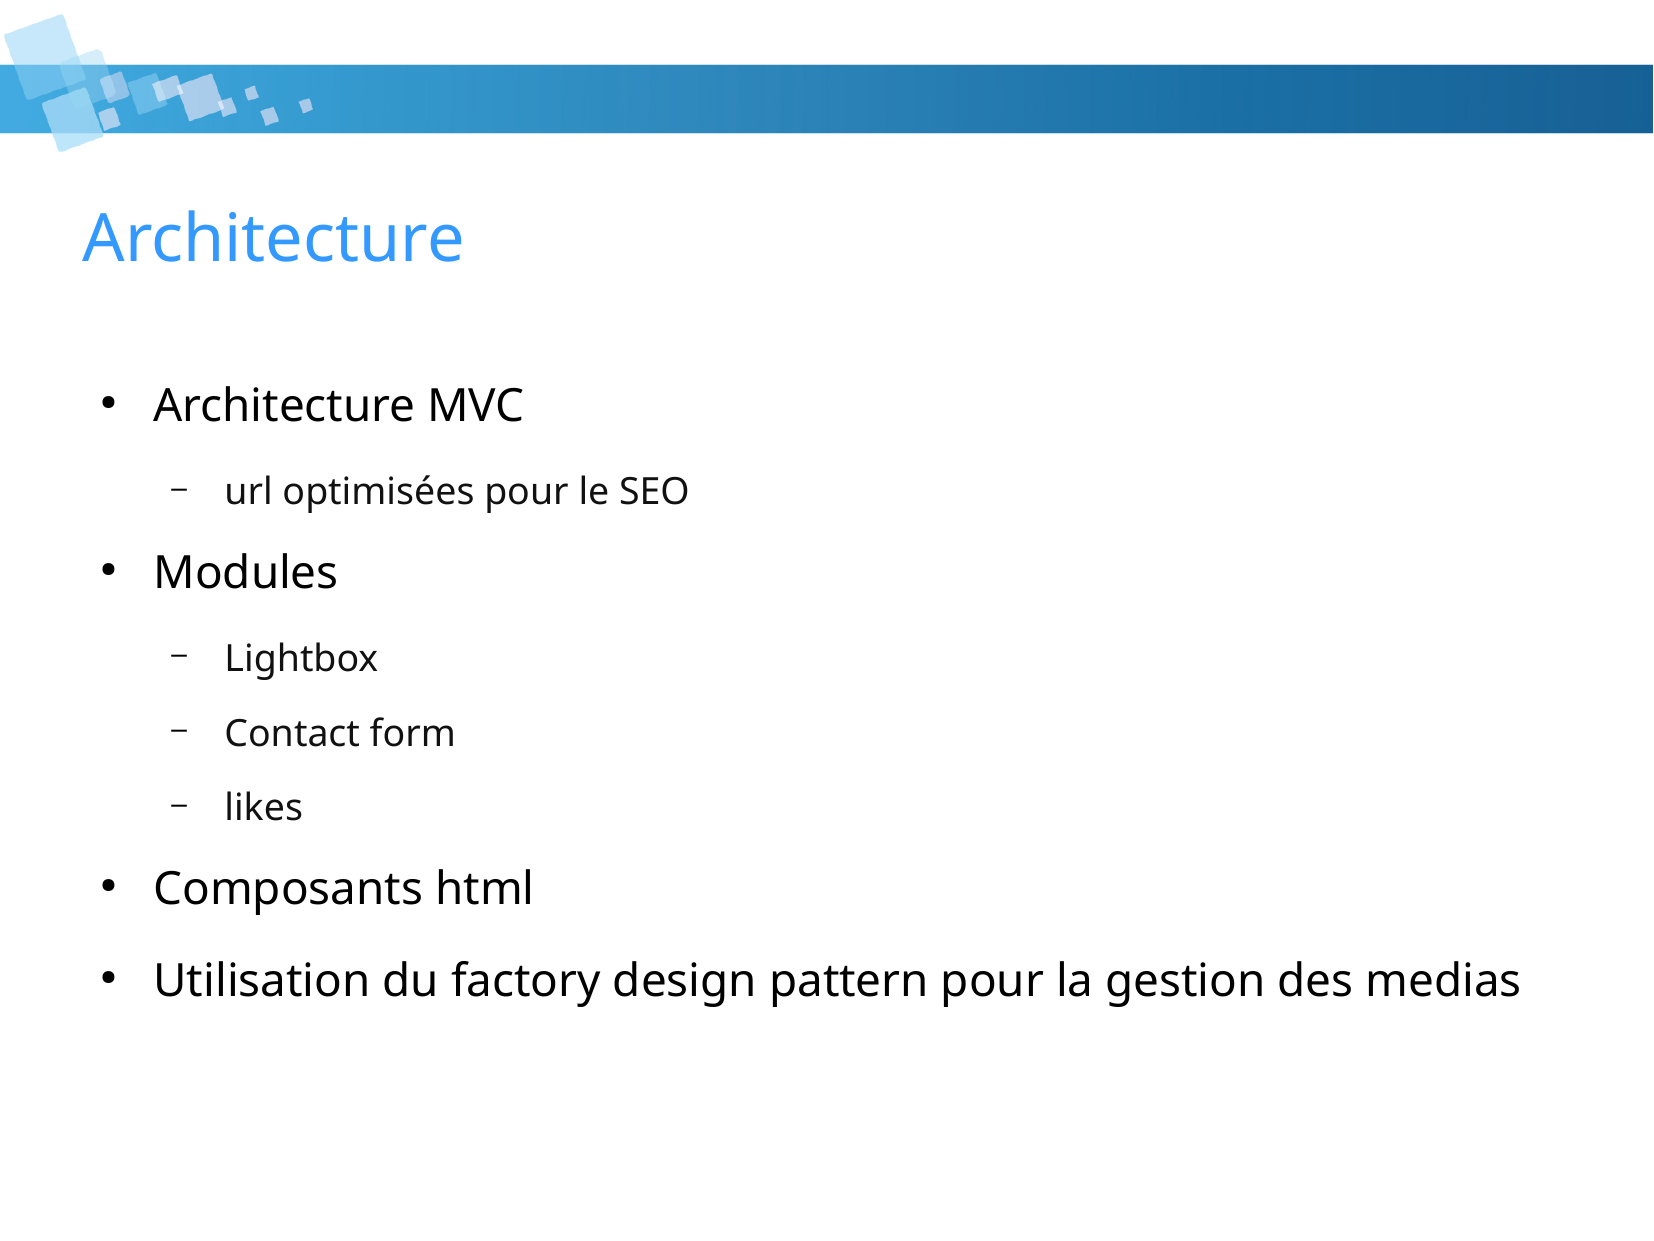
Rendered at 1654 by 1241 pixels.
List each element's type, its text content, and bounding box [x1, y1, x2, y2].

title Architecture [82, 132, 1571, 340]
list Architecture MVC url optimisées pour le SEO Modules Lightbox Contact form likes Composants html Utilisation du factory design pattern pour la gestion des medias [82, 372, 1571, 1093]
picture [0, 0, 1653, 1238]
